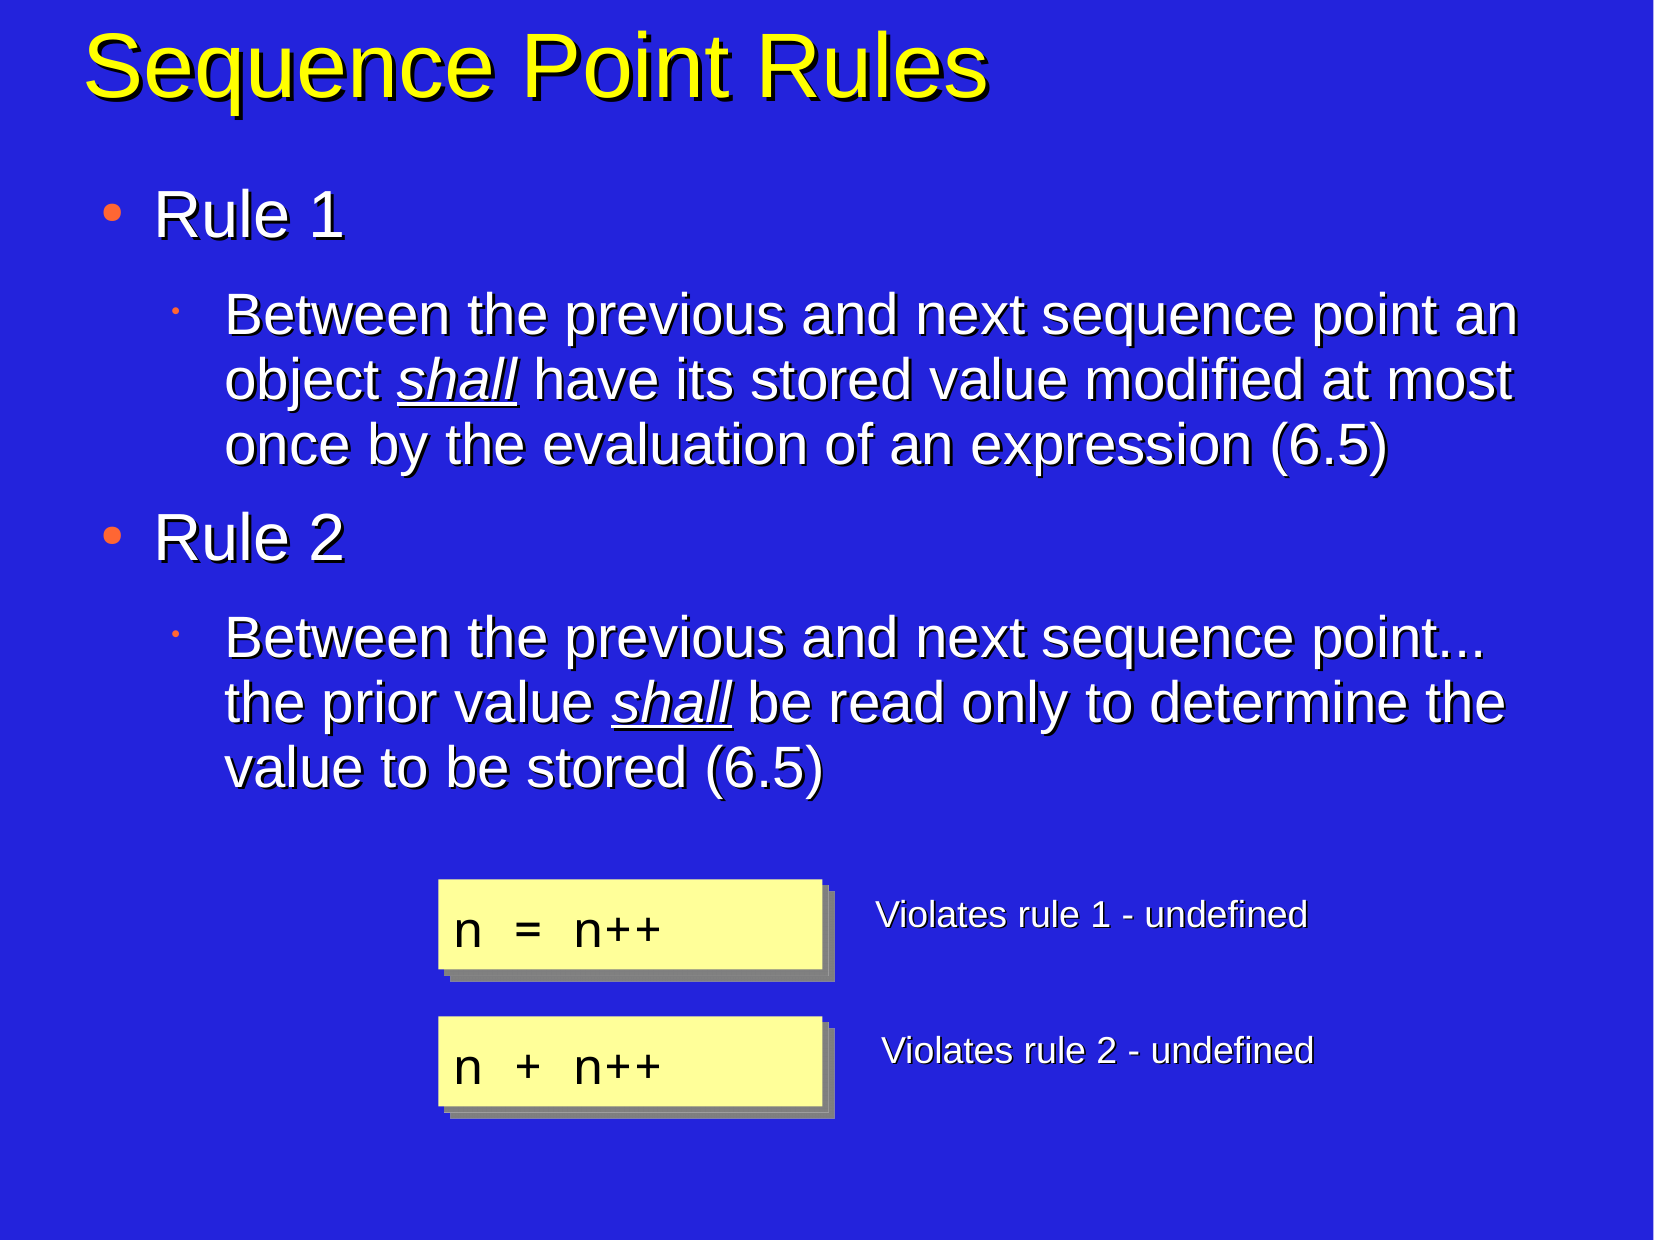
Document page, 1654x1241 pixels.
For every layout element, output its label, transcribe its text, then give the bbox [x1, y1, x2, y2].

text_box n = n++ [438, 879, 823, 970]
text_box n + n++ [438, 1016, 823, 1107]
title Sequence Point Rules [82, 2, 1571, 130]
list Rule 1 Between the previous and next sequence point an object shall have its stored value modified at most once by the evaluation of an expression (6.5) Rule 2 Between the previous and next sequence point... the prior value shall be read only to determine the value to be stored (6.5) [82, 177, 1571, 1182]
text_box Violates rule 1 - undefined [860, 885, 1447, 975]
text_box Violates rule 2 - undefined [866, 1021, 1506, 1111]
